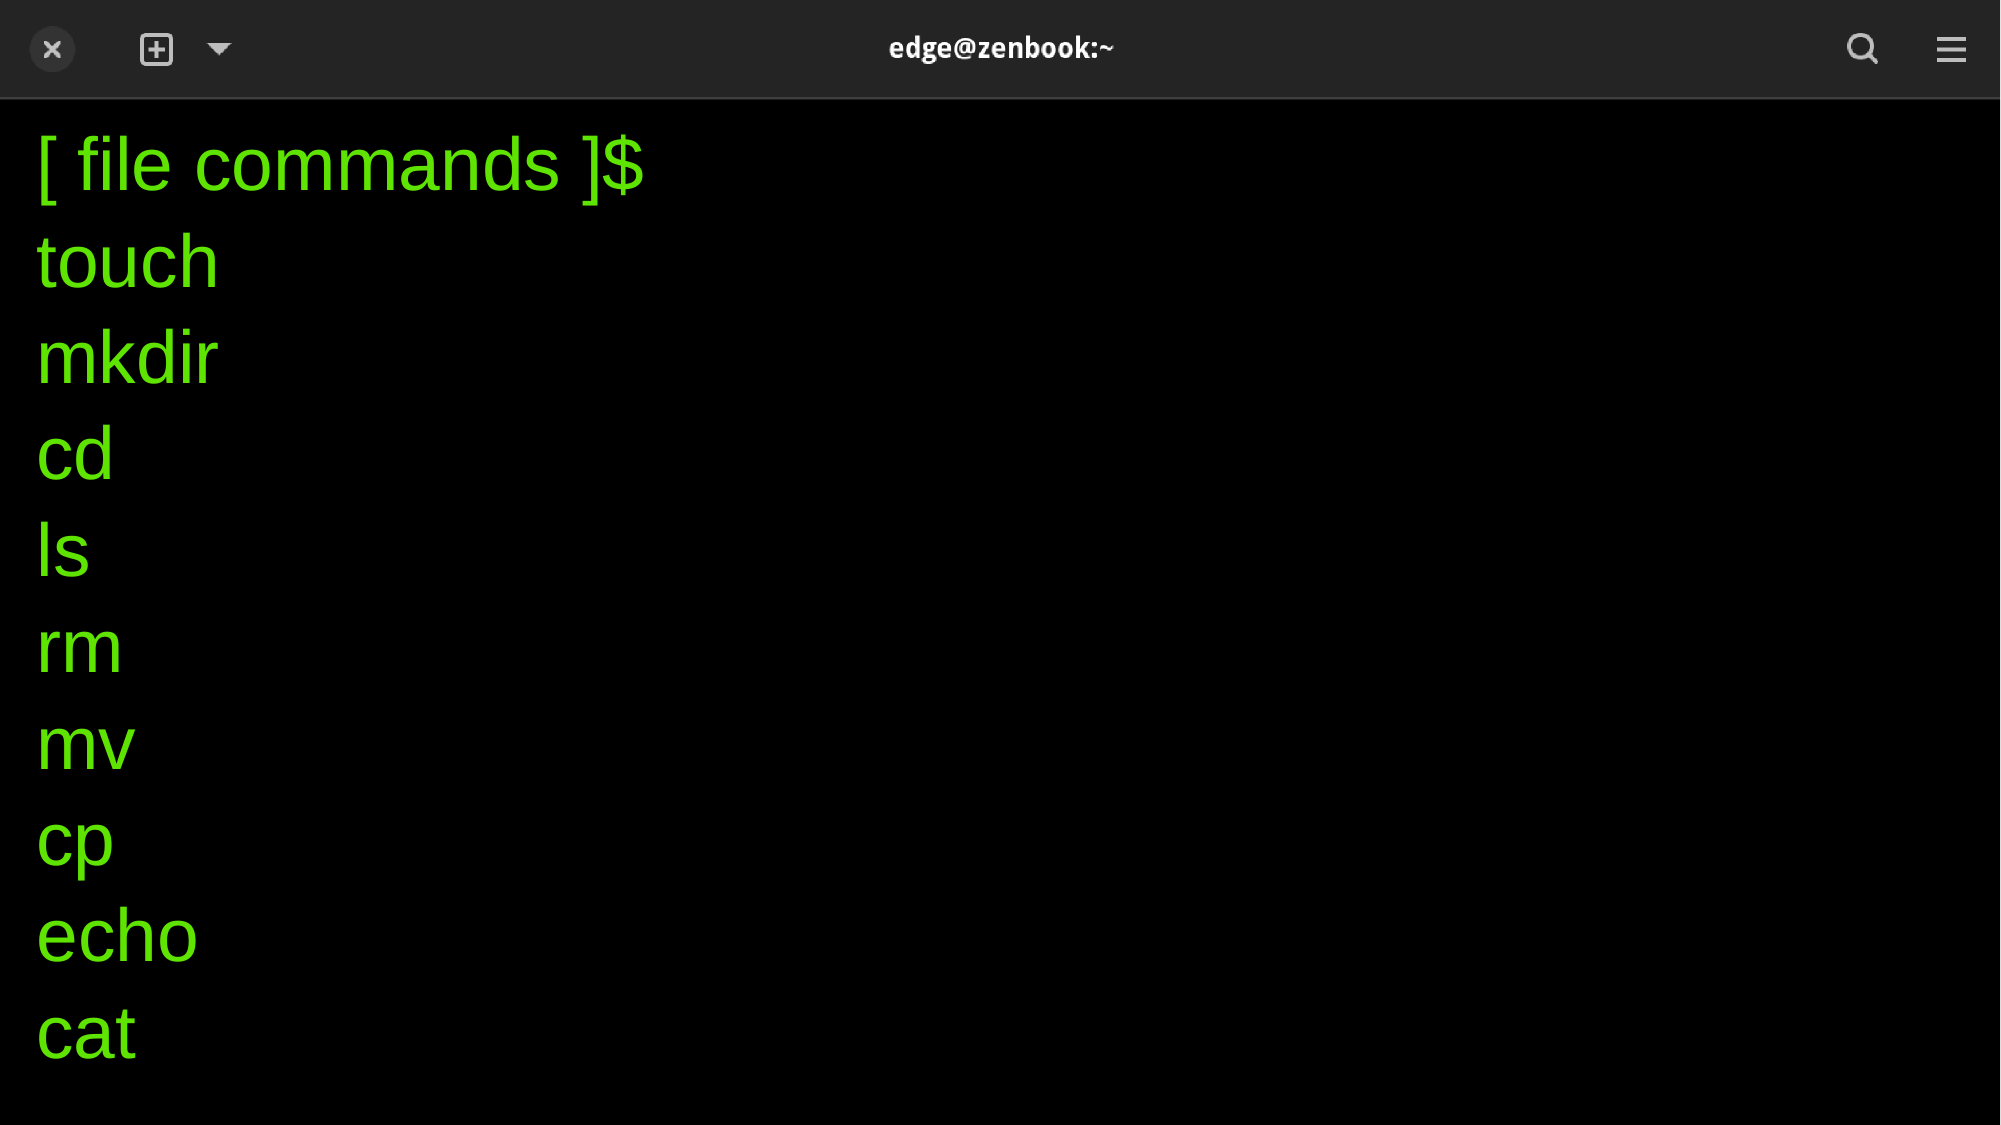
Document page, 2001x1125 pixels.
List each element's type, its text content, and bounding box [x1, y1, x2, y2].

picture [0, 0, 2001, 1125]
subtitle [ file commands ]$ touch mkdir cd ls rm mv cp echo cat [21, 122, 1980, 1108]
